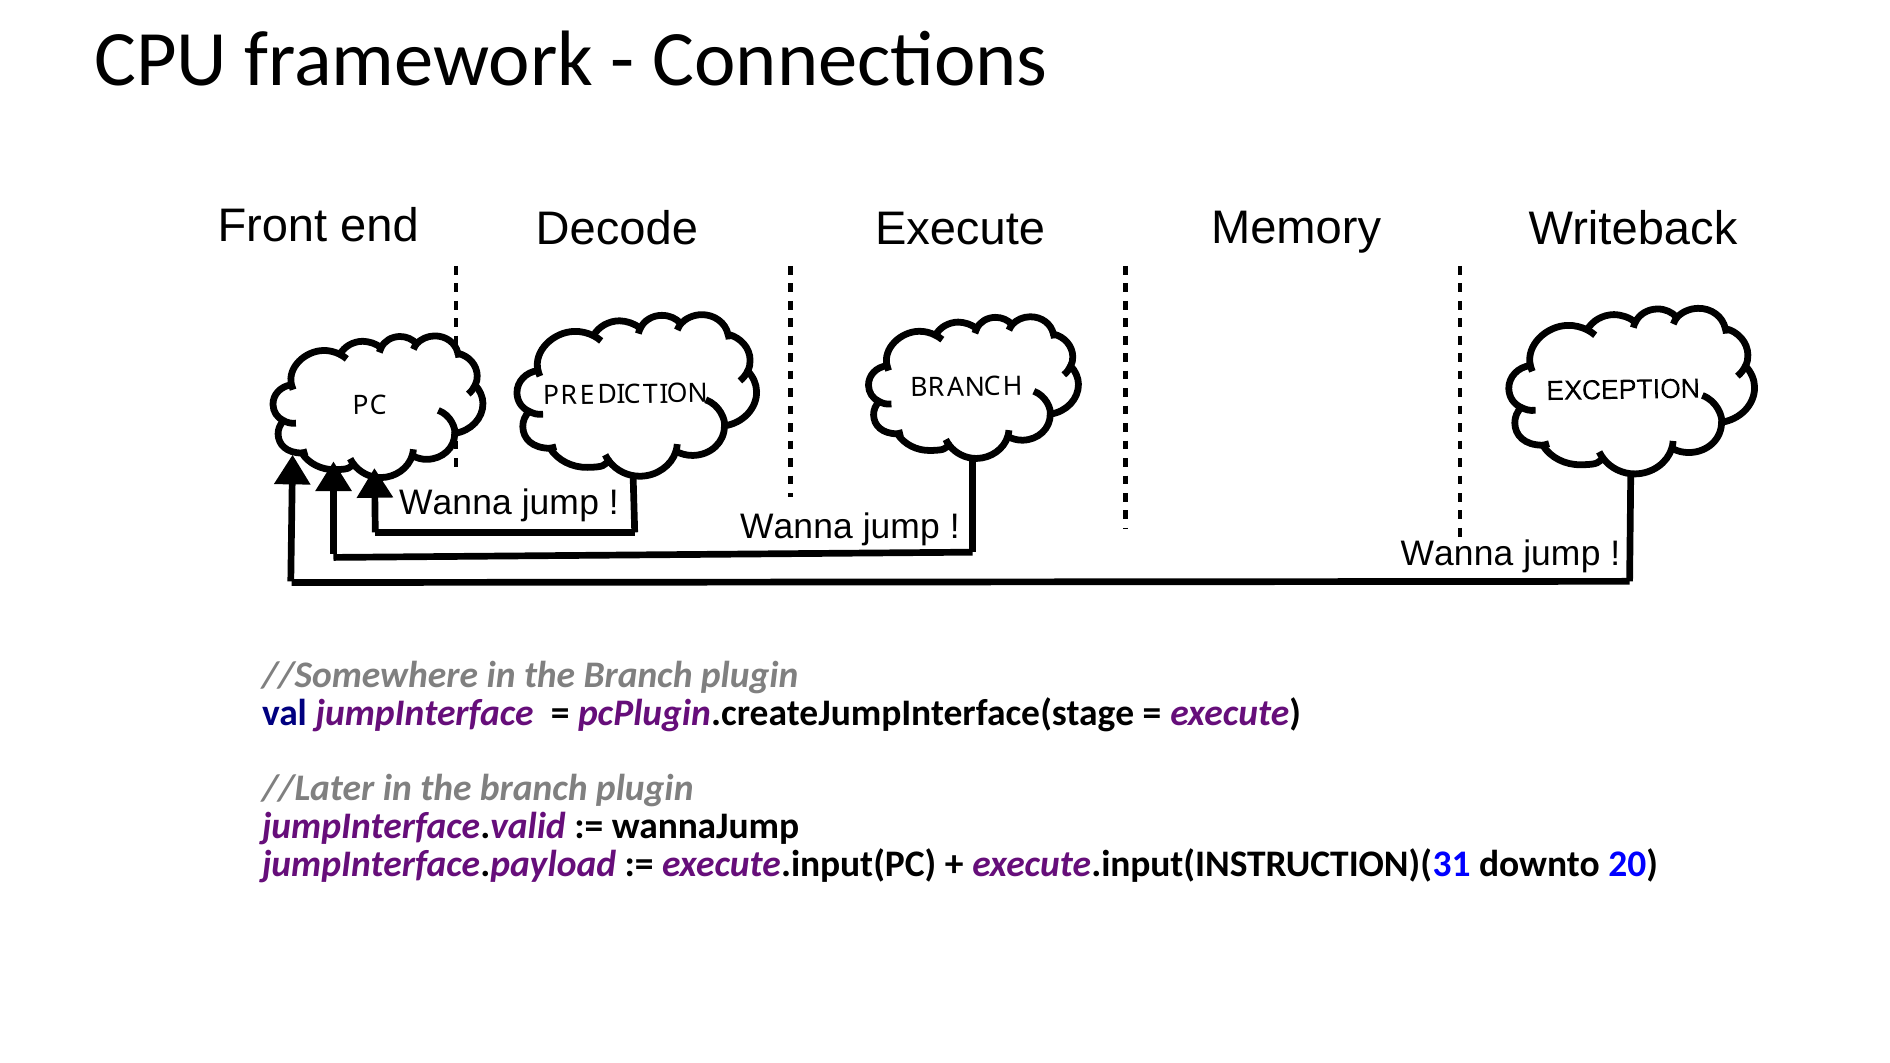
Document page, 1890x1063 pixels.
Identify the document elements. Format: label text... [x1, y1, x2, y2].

picture [196, 189, 1760, 591]
title CPU framework - Connections [94, 0, 1796, 155]
text_box //Somewhere in the Branch plugin val jumpInterface = pcPlugin.createJumpInterface(stage = execute) //Later in the branch plugin jumpInterface.valid := wannaJump jumpInterface.payload := execute.input(PC) + execute.input(INSTRUCTION)(31 downto 20) [247, 614, 1890, 1063]
